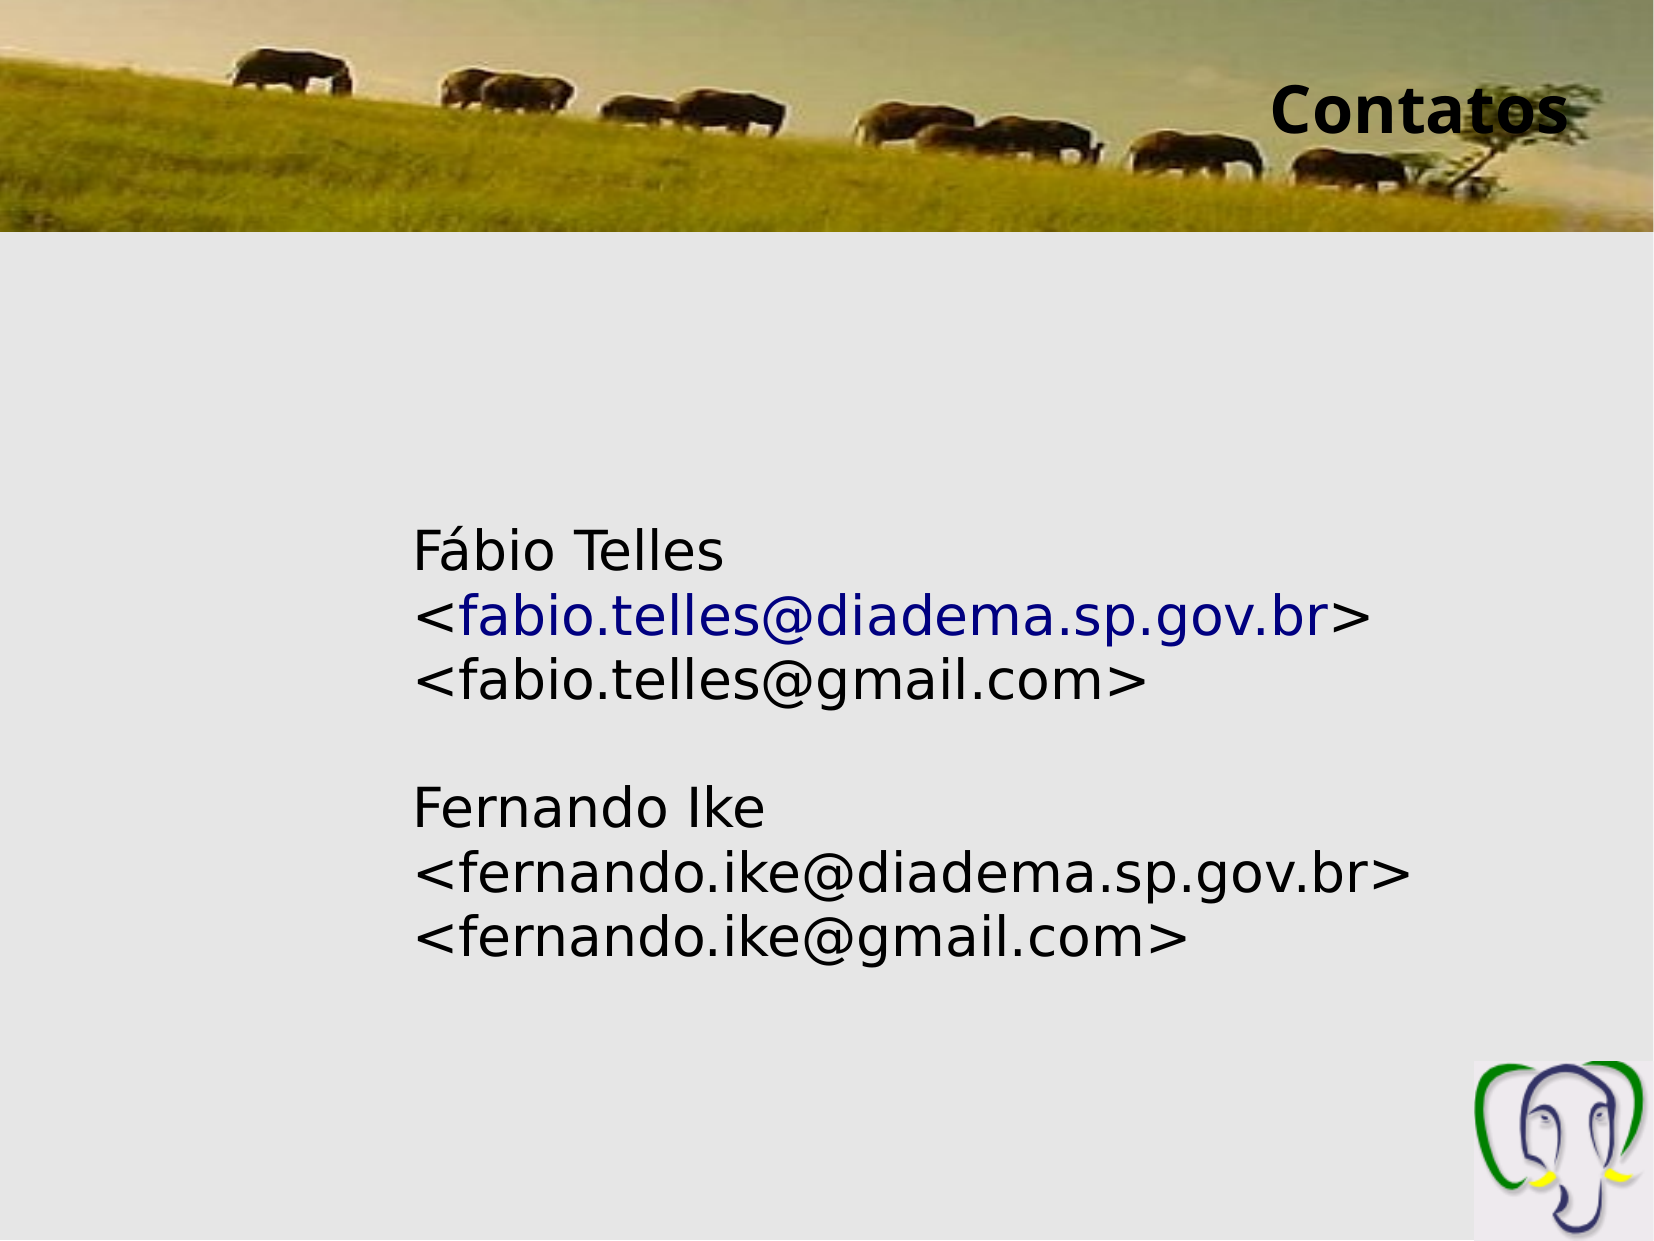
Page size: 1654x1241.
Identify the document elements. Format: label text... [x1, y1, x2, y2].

picture [0, 0, 1654, 232]
picture [1474, 1061, 1654, 1241]
text_box Fábio Telles <fabio.telles@diadema.sp.gov.br> <fabio.telles@gmail.com> Fernando Ike <fernando.ike@diadema.sp.gov.br> <fernando.ike@gmail.com> [397, 512, 1468, 978]
text_box Contatos [523, 55, 1585, 167]
